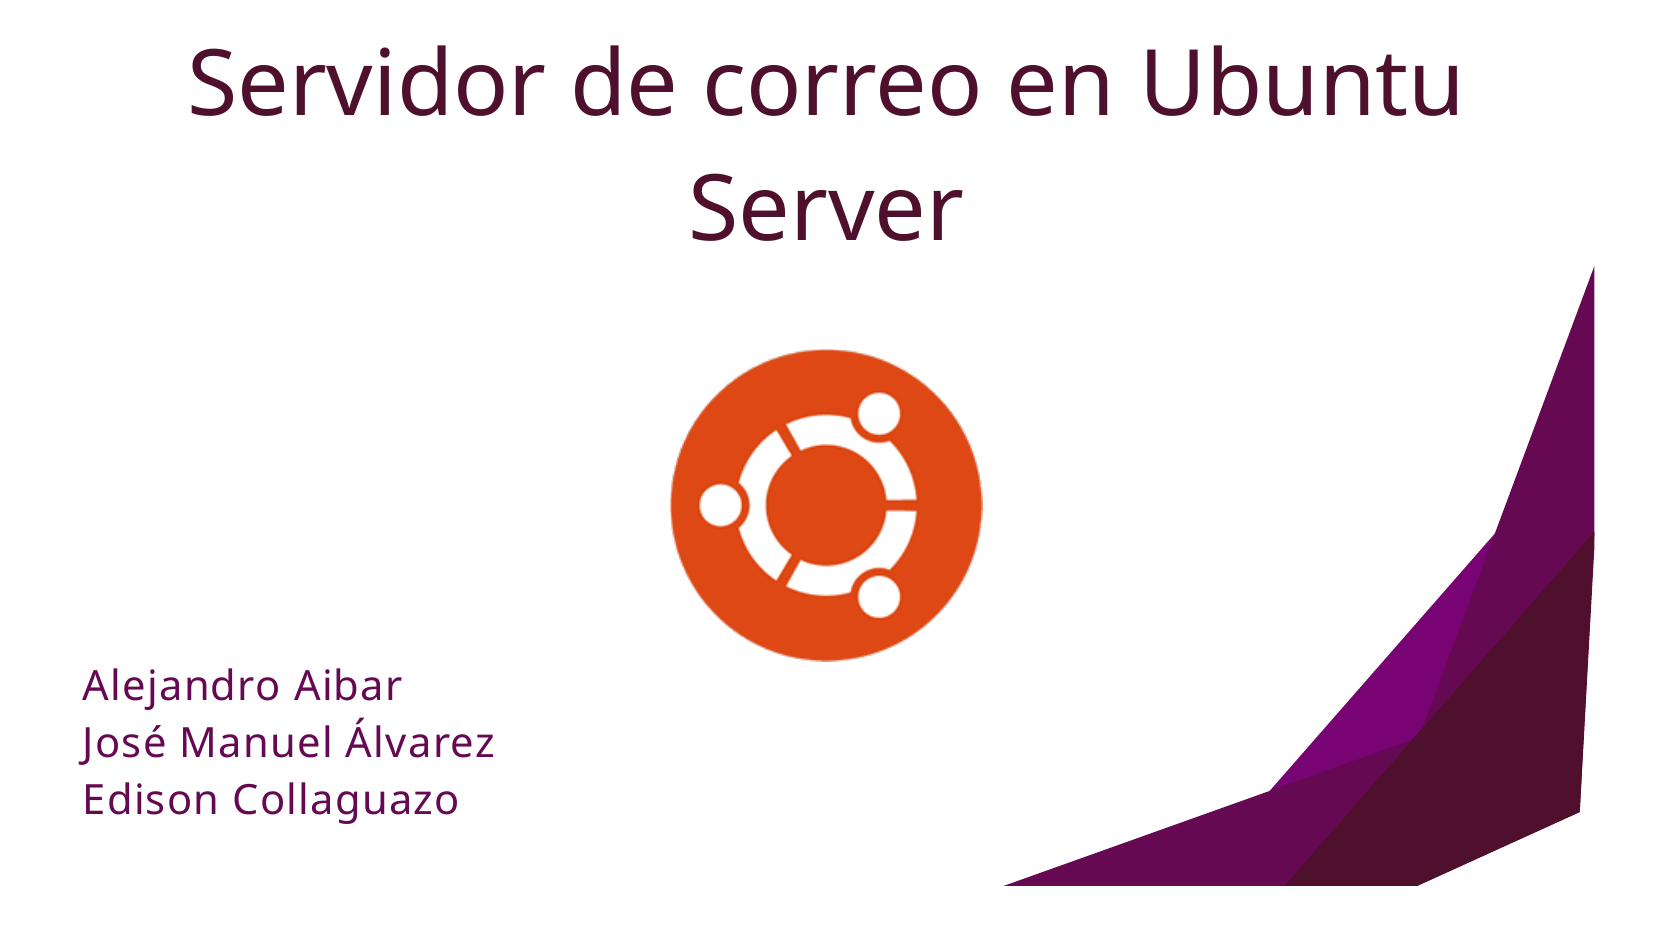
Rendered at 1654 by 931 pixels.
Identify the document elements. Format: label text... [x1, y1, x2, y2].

subtitle Alejandro Aibar José Manuel Álvarez Edison Collaguazo [82, 679, 532, 827]
text_box [1003, 265, 1595, 886]
title Servidor de correo en Ubuntu Server [82, 39, 1571, 246]
picture [670, 349, 983, 662]
